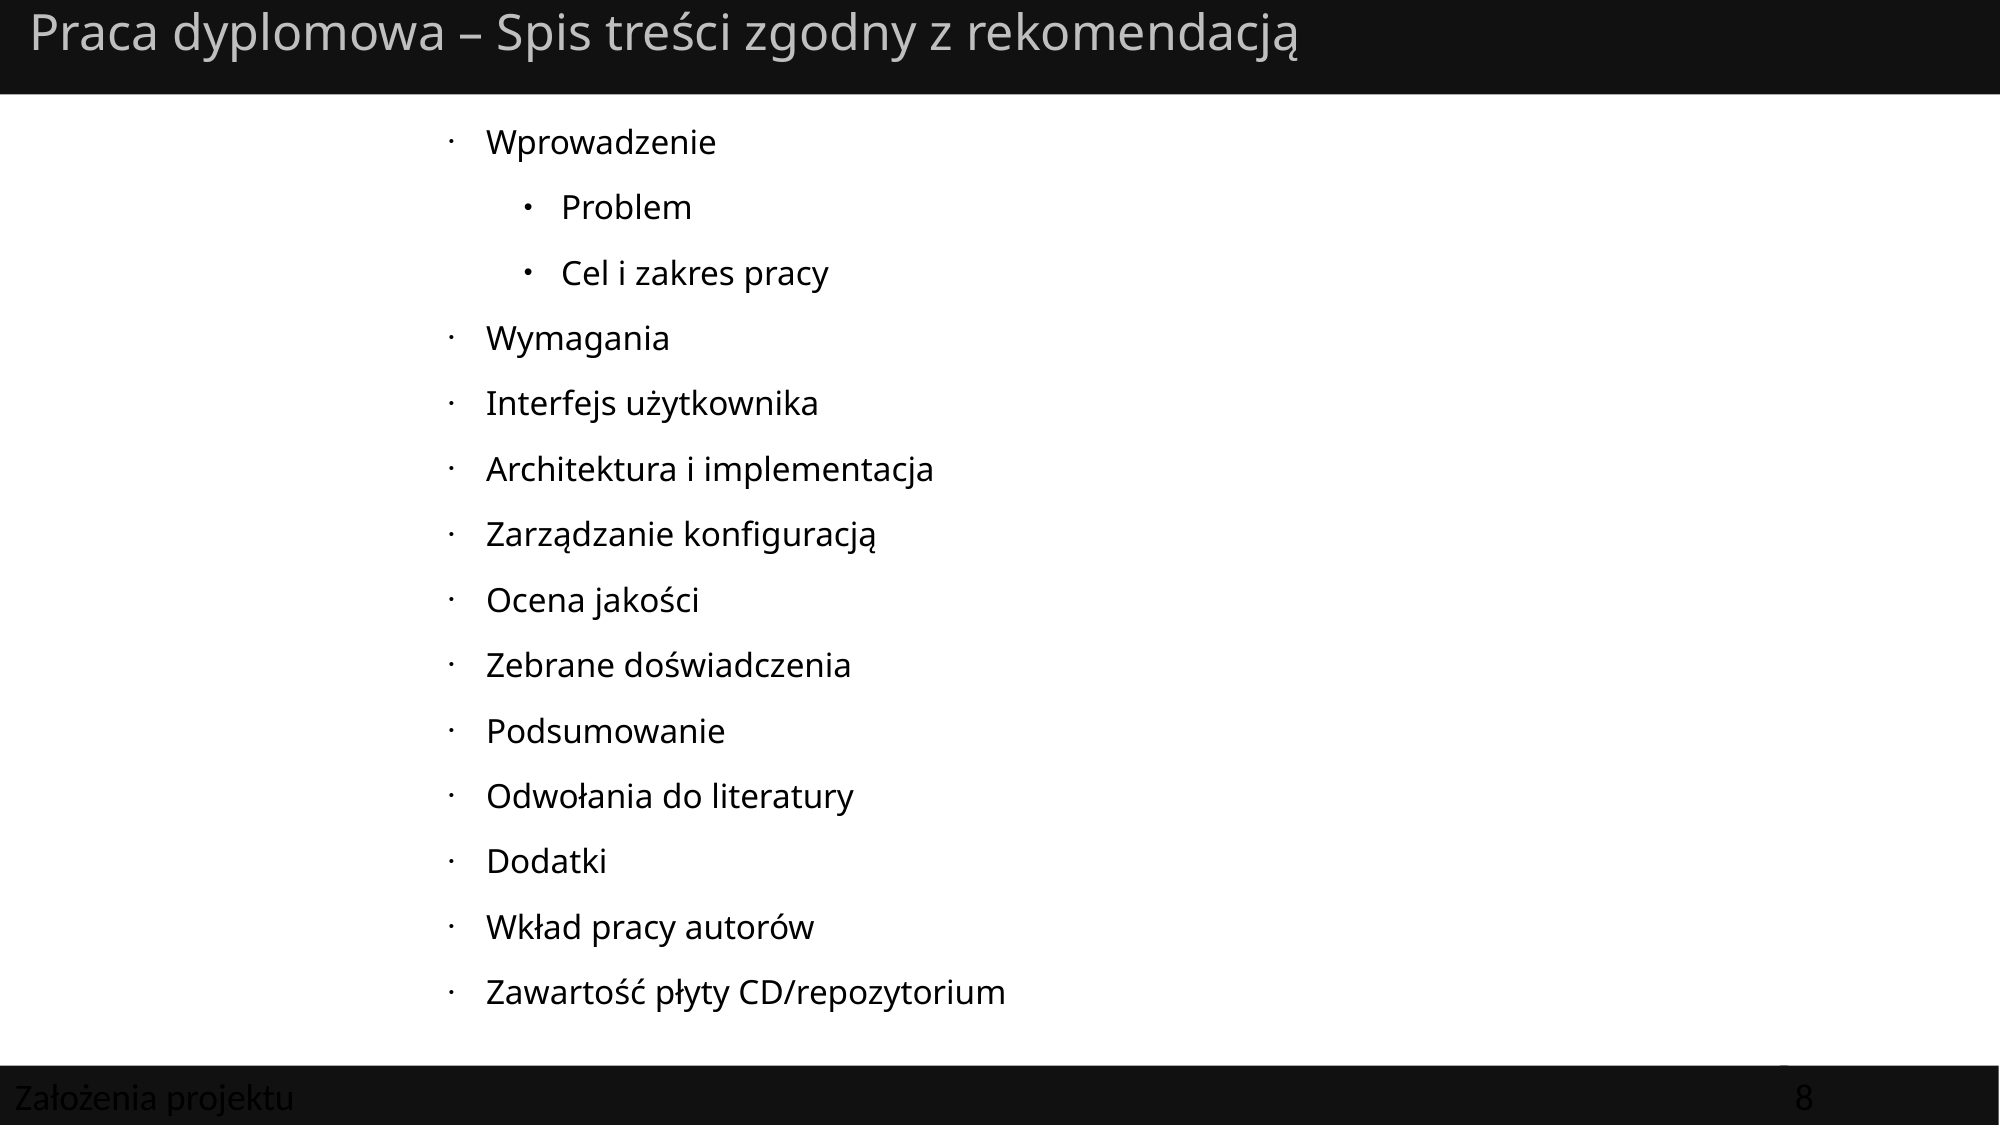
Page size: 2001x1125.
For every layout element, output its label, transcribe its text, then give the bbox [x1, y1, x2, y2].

list Wprowadzenie Problem Cel i zakres pracy Wymagania Interfejs użytkownika Architektura i implementacja Zarządzanie konfiguracją Ocena jakości Zebrane doświadczenia Podsumowanie Odwołania do literatury Dodatki Wkład pracy autorów Zawartość płyty CD/repozytorium [433, 118, 1406, 1005]
title Praca dyplomowa – Spis treści zgodny z rekomendacją [0, 0, 2000, 95]
slide_number <number> [1780, 1065, 1999, 1125]
footer Założenia projektu [0, 1065, 1780, 1125]
